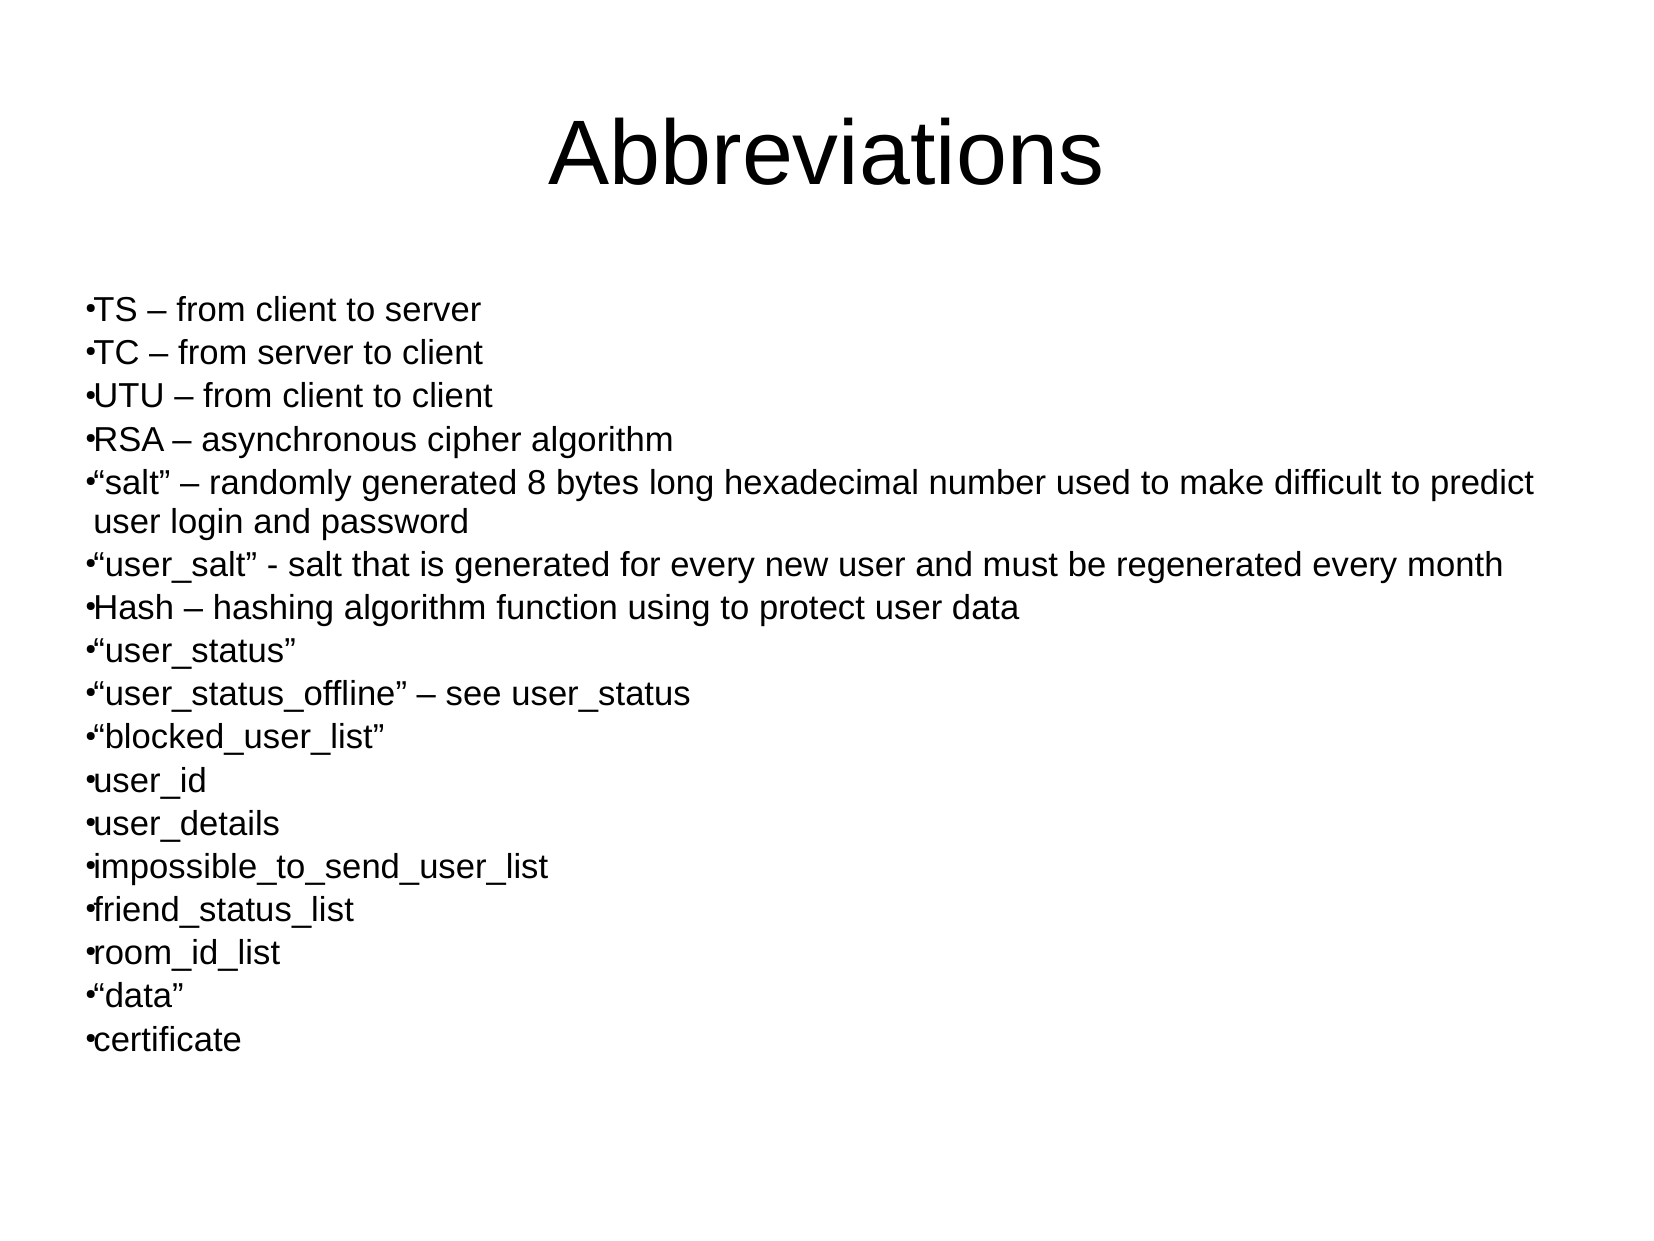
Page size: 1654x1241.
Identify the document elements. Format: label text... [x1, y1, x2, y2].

title Abbreviations [82, 49, 1571, 257]
list TS – from client to server TC – from server to client UTU – from client to client RSA – asynchronous cipher algorithm “salt” – randomly generated 8 bytes long hexadecimal number used to make difficult to predict user login and password “user_salt” - salt that is generated for every new user and must be regenerated every month Hash – hashing algorithm function using to protect user data “user_status” “user_status_offline” – see user_status “blocked_user_list” user_id user_details impossible_to_send_user_list friend_status_list room_id_list “data” certificate [82, 290, 1571, 1126]
